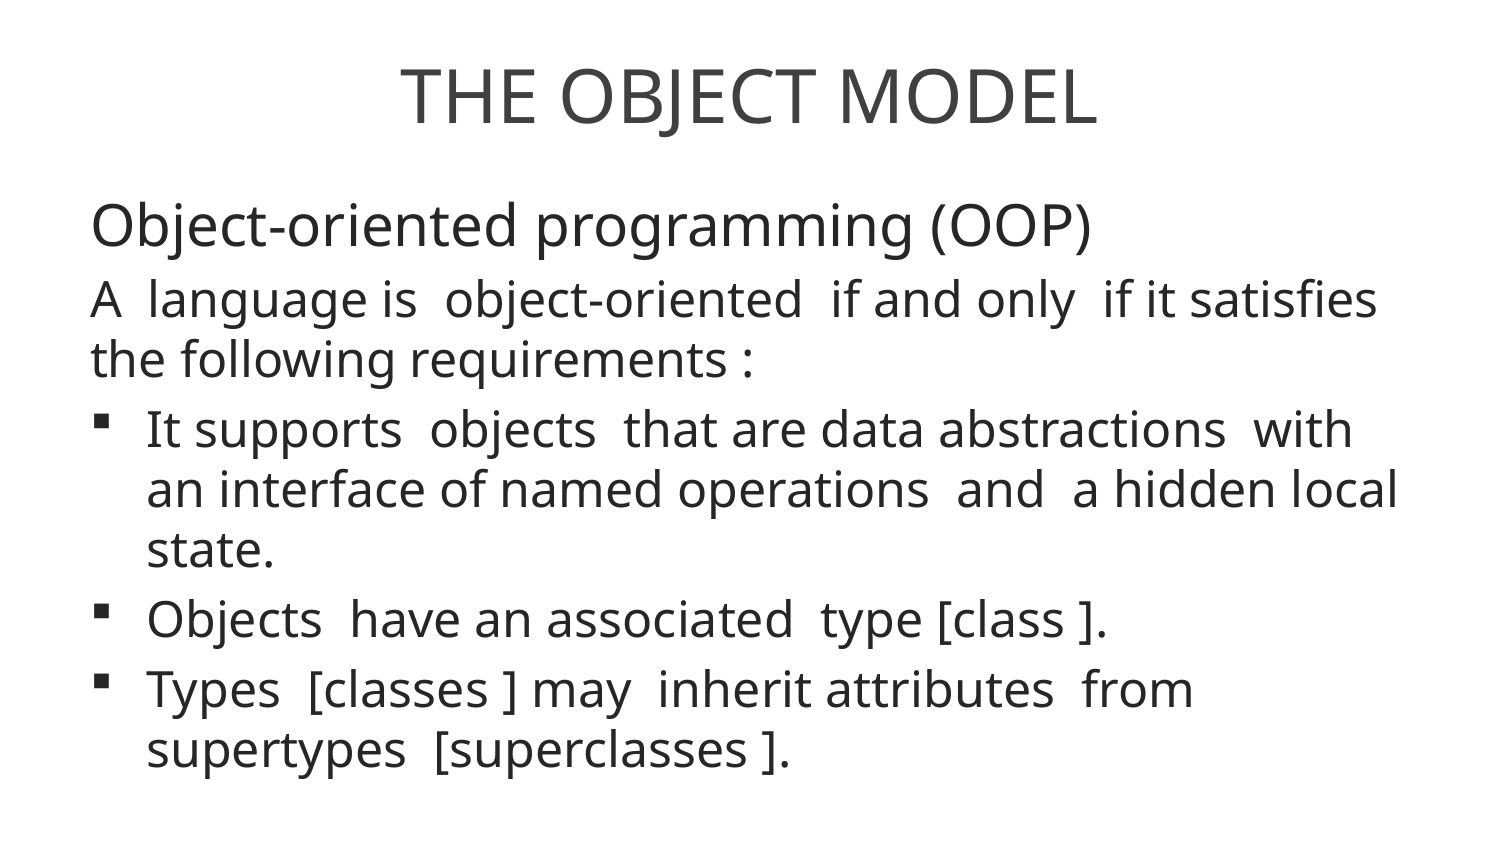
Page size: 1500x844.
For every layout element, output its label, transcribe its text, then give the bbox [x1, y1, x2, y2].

list Object-oriented programming (OOP) A language is object-oriented if and only if it satisfies the following requirements : It supports objects that are data abstractions with an interface of named operations and a hidden local state. Objects have an associated type [class ]. Types [classes ] may inherit attributes from supertypes [superclasses ]. [75, 180, 1425, 778]
title The object model [75, 23, 1425, 164]
